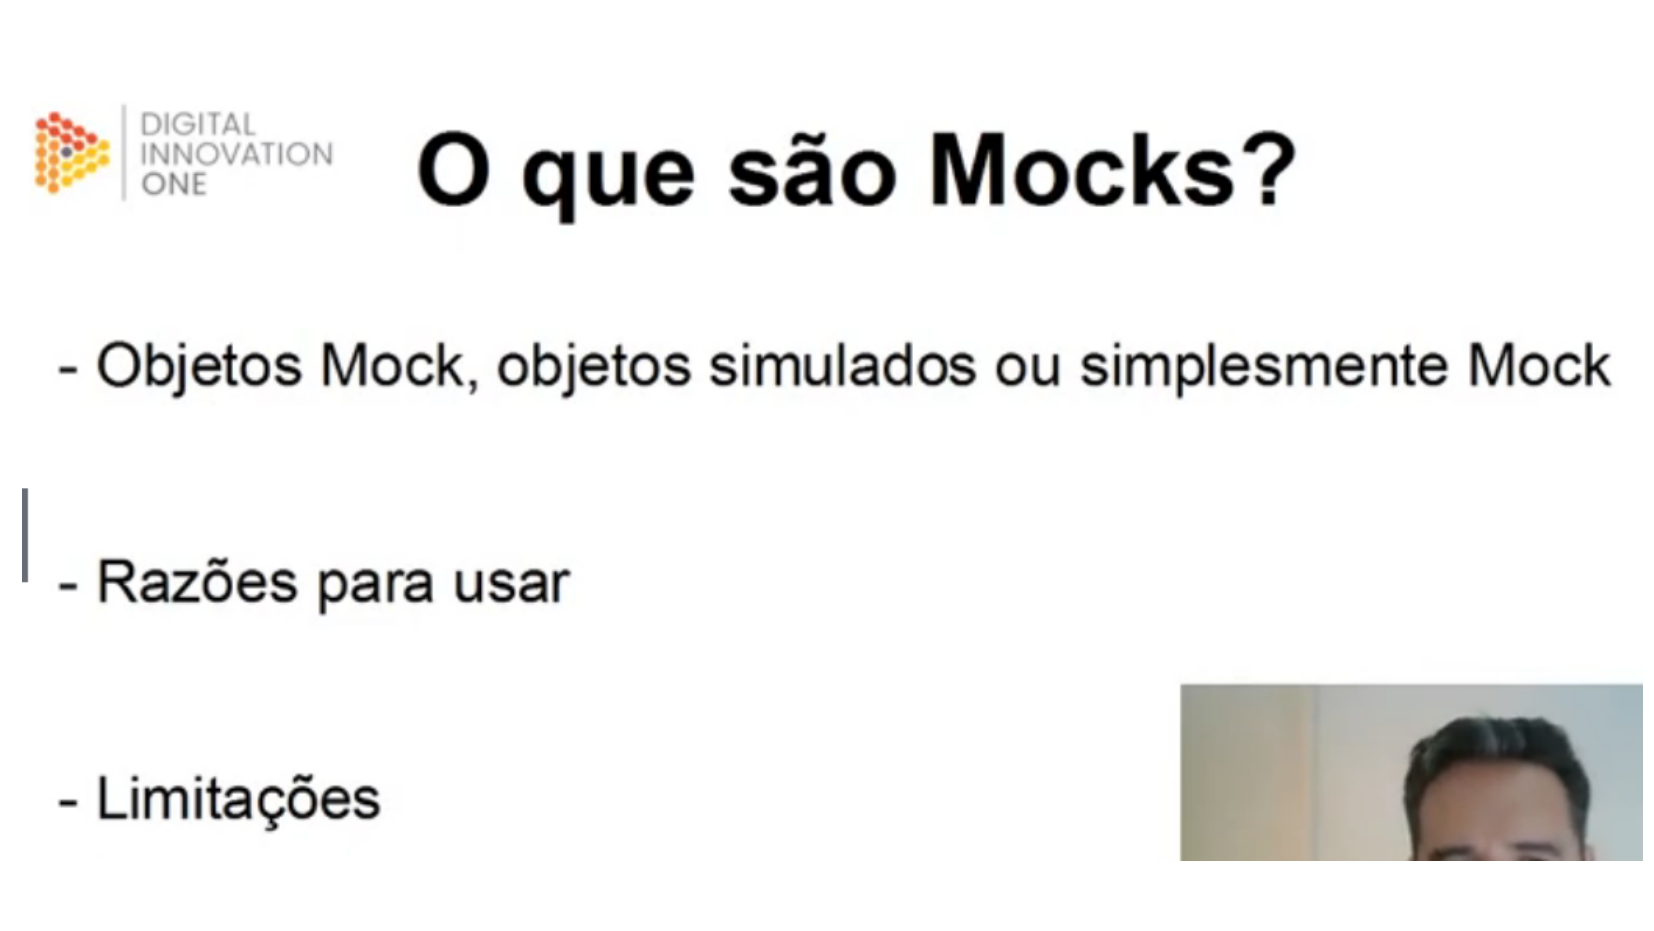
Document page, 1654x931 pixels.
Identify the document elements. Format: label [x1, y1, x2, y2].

picture [22, 77, 1643, 861]
